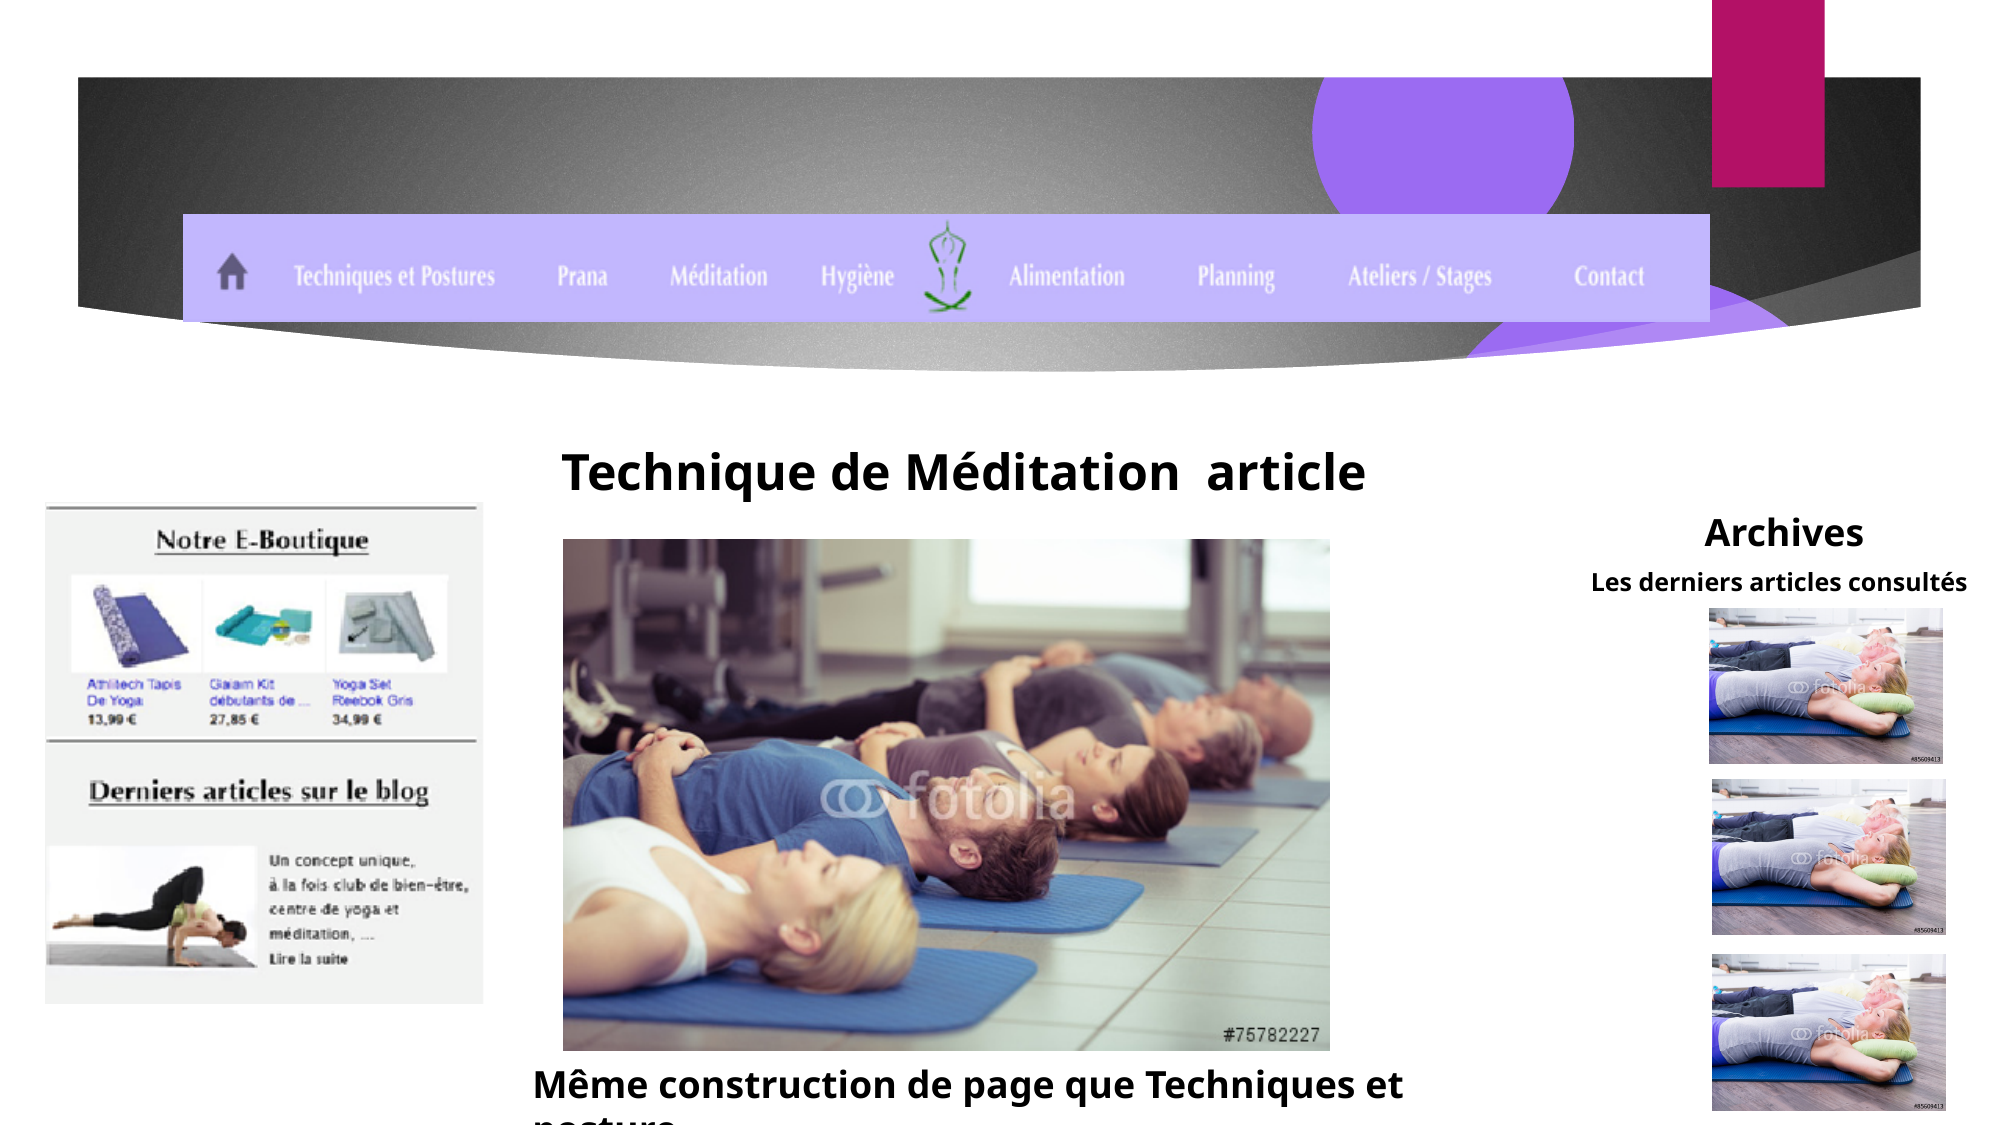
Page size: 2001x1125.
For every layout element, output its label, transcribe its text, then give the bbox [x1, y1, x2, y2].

picture [1709, 608, 1943, 764]
picture [563, 539, 1330, 1051]
text_box Même construction de page que Techniques et posture [517, 1053, 1486, 1114]
picture [1712, 779, 1946, 935]
text_box Technique de Méditation article …………….. [547, 433, 1571, 568]
picture [1712, 954, 1946, 1111]
picture [45, 502, 485, 1004]
text_box Archives Les derniers articles consultés [1570, 501, 1999, 607]
picture [79, 78, 1920, 371]
